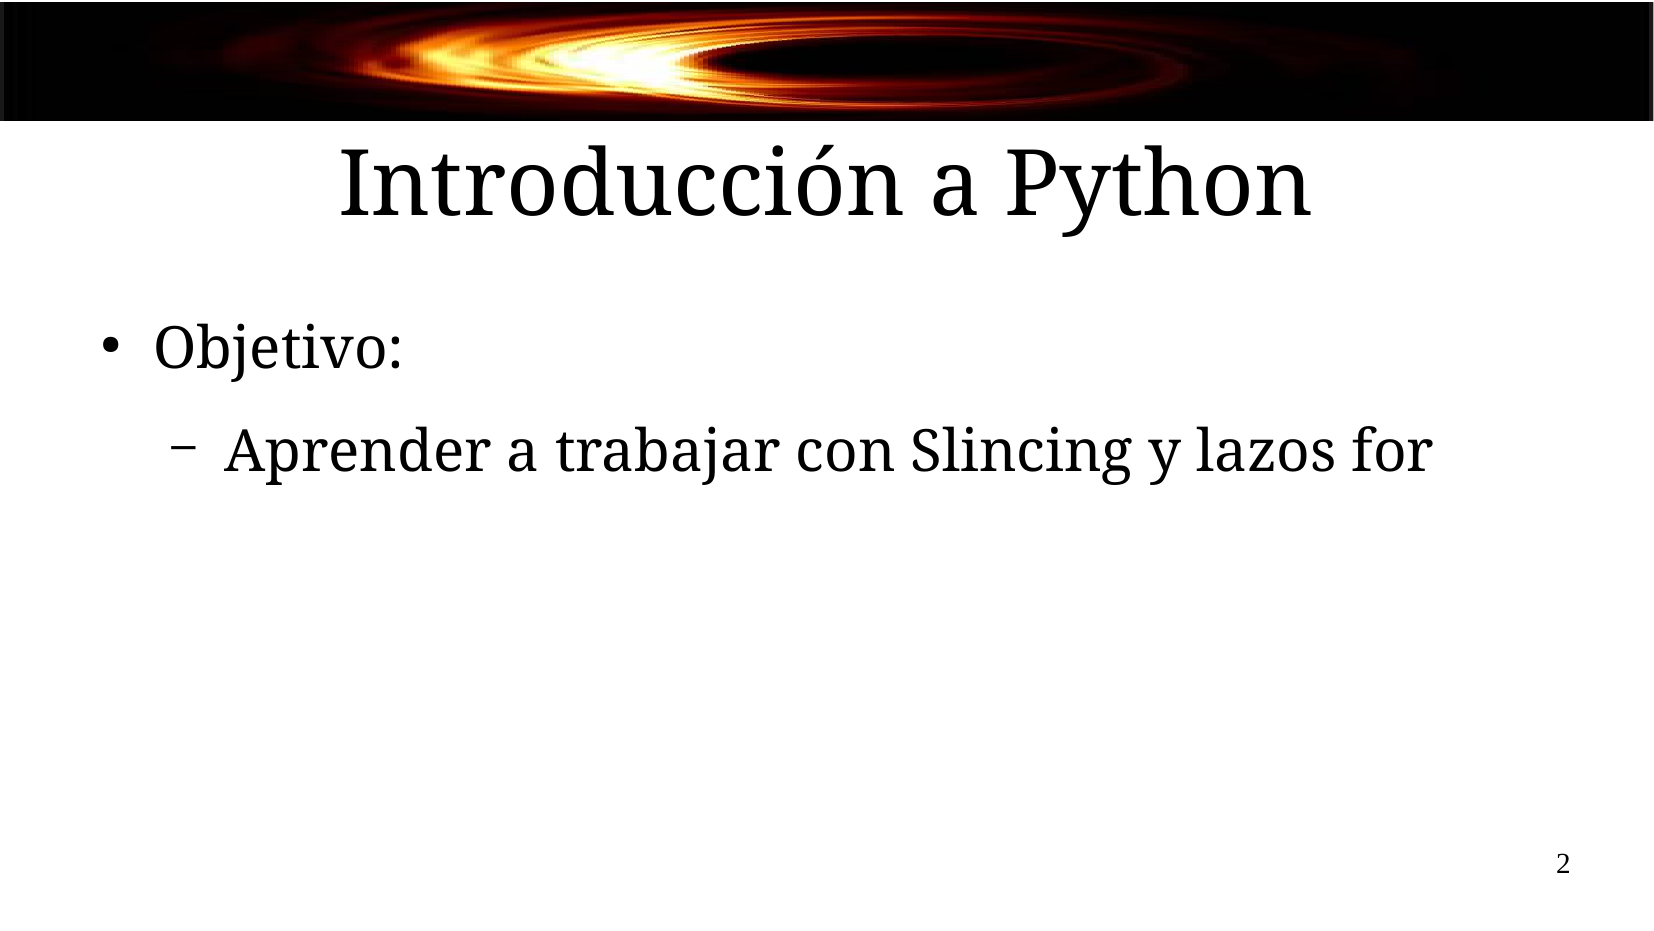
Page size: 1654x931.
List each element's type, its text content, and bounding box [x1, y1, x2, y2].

title Introducción a Python [82, 121, 1571, 258]
picture [0, 2, 1654, 121]
list Objetivo: Aprender a trabajar con Slincing y lazos for [82, 306, 1571, 846]
